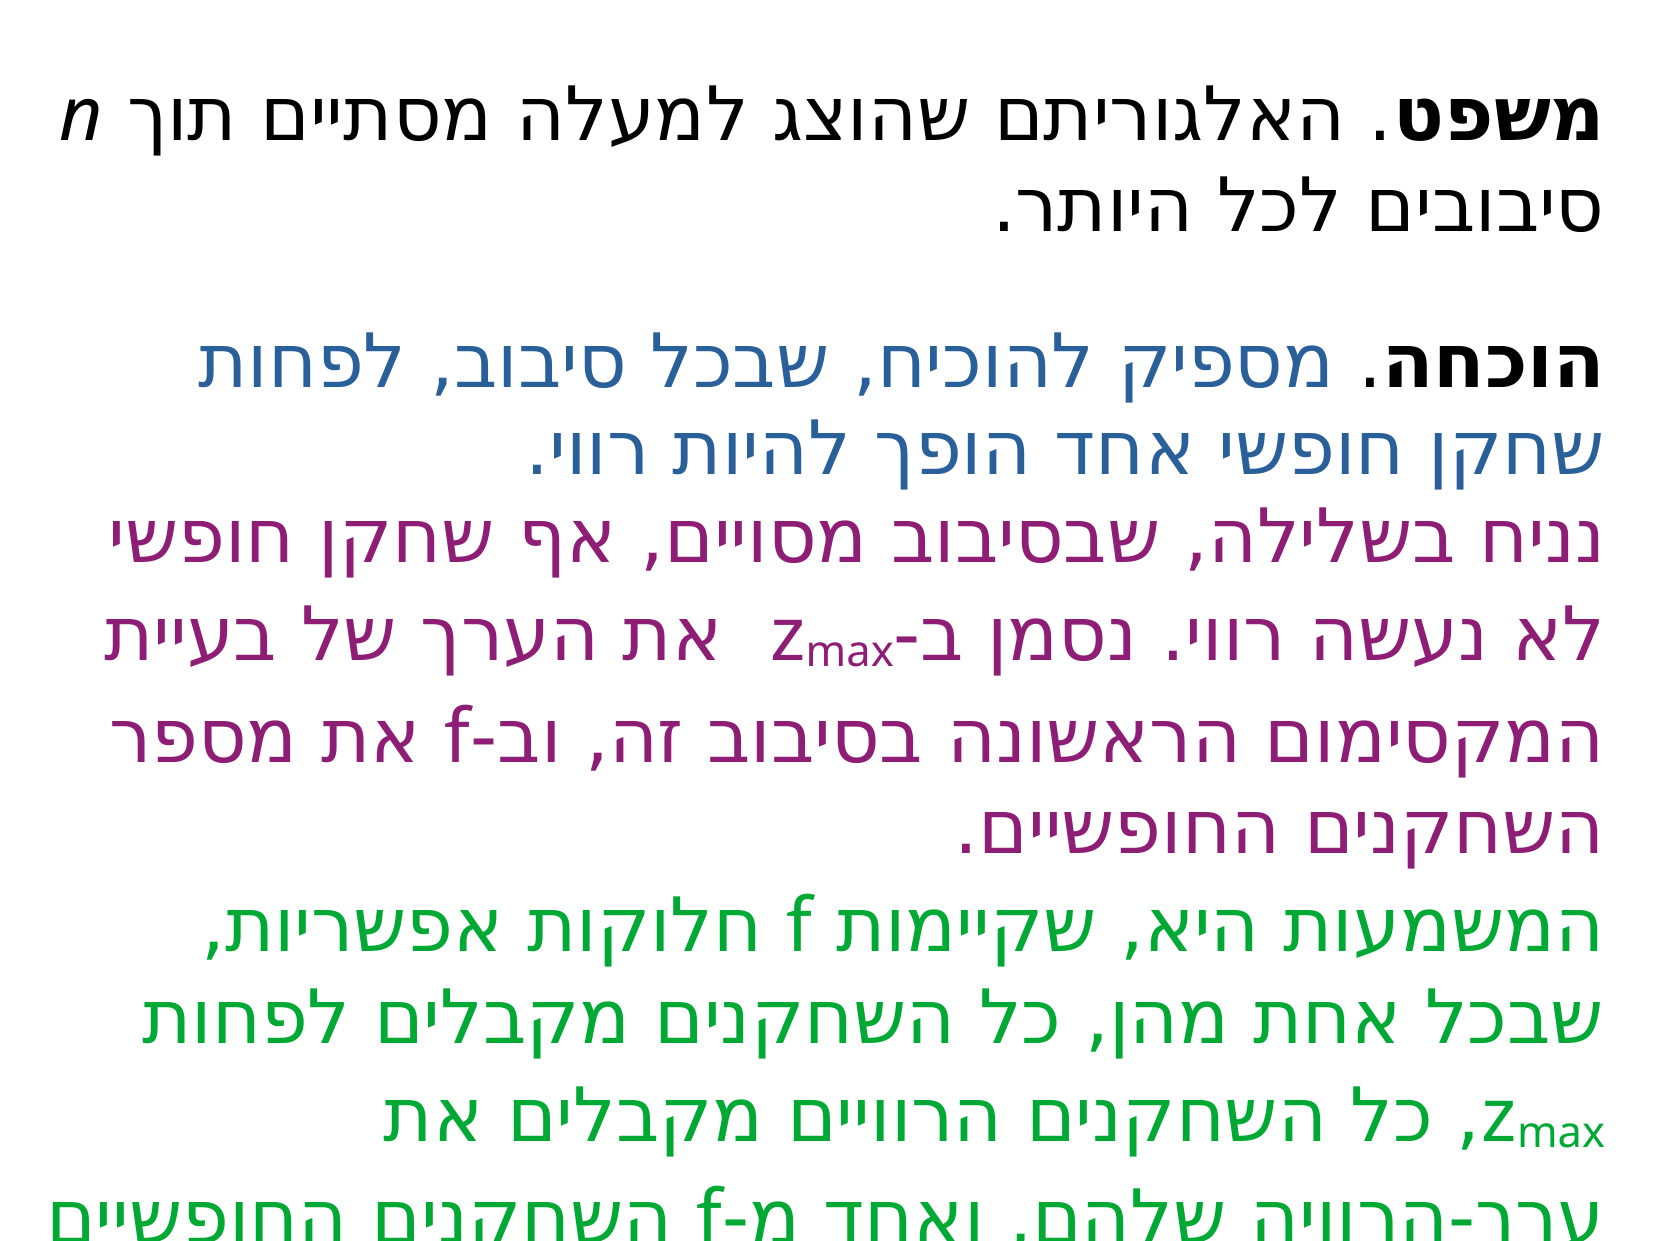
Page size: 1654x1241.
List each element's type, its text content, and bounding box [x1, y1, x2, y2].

text_box משפט. האלגוריתם שהוצג למעלה מסתיים תוך n סיבובים לכל היותר. הוכחה. מספיק להוכיח, שבכל סיבוב, לפחות שחקן חופשי אחד הופך להיות רווי. נניח בשלילה, שבסיבוב מסויים, אף שחקן חופשי לא נעשה רווי. נסמן ב-zmax את הערך של בעיית המקסימום הראשונה בסיבוב זה, וב-f את מספר השחקנים החופשיים. המשמעות היא, שקיימות f חלוקות אפשריות, שבכל אחת מהן, כל השחקנים מקבלים לפחות zmax, כל השחקנים הרוויים מקבלים את ערך-הרוויה שלהם, ואחד מ-f השחקנים החופשיים מקבל ערך גדול ממש מ-zmax. [30, 52, 1621, 1201]
